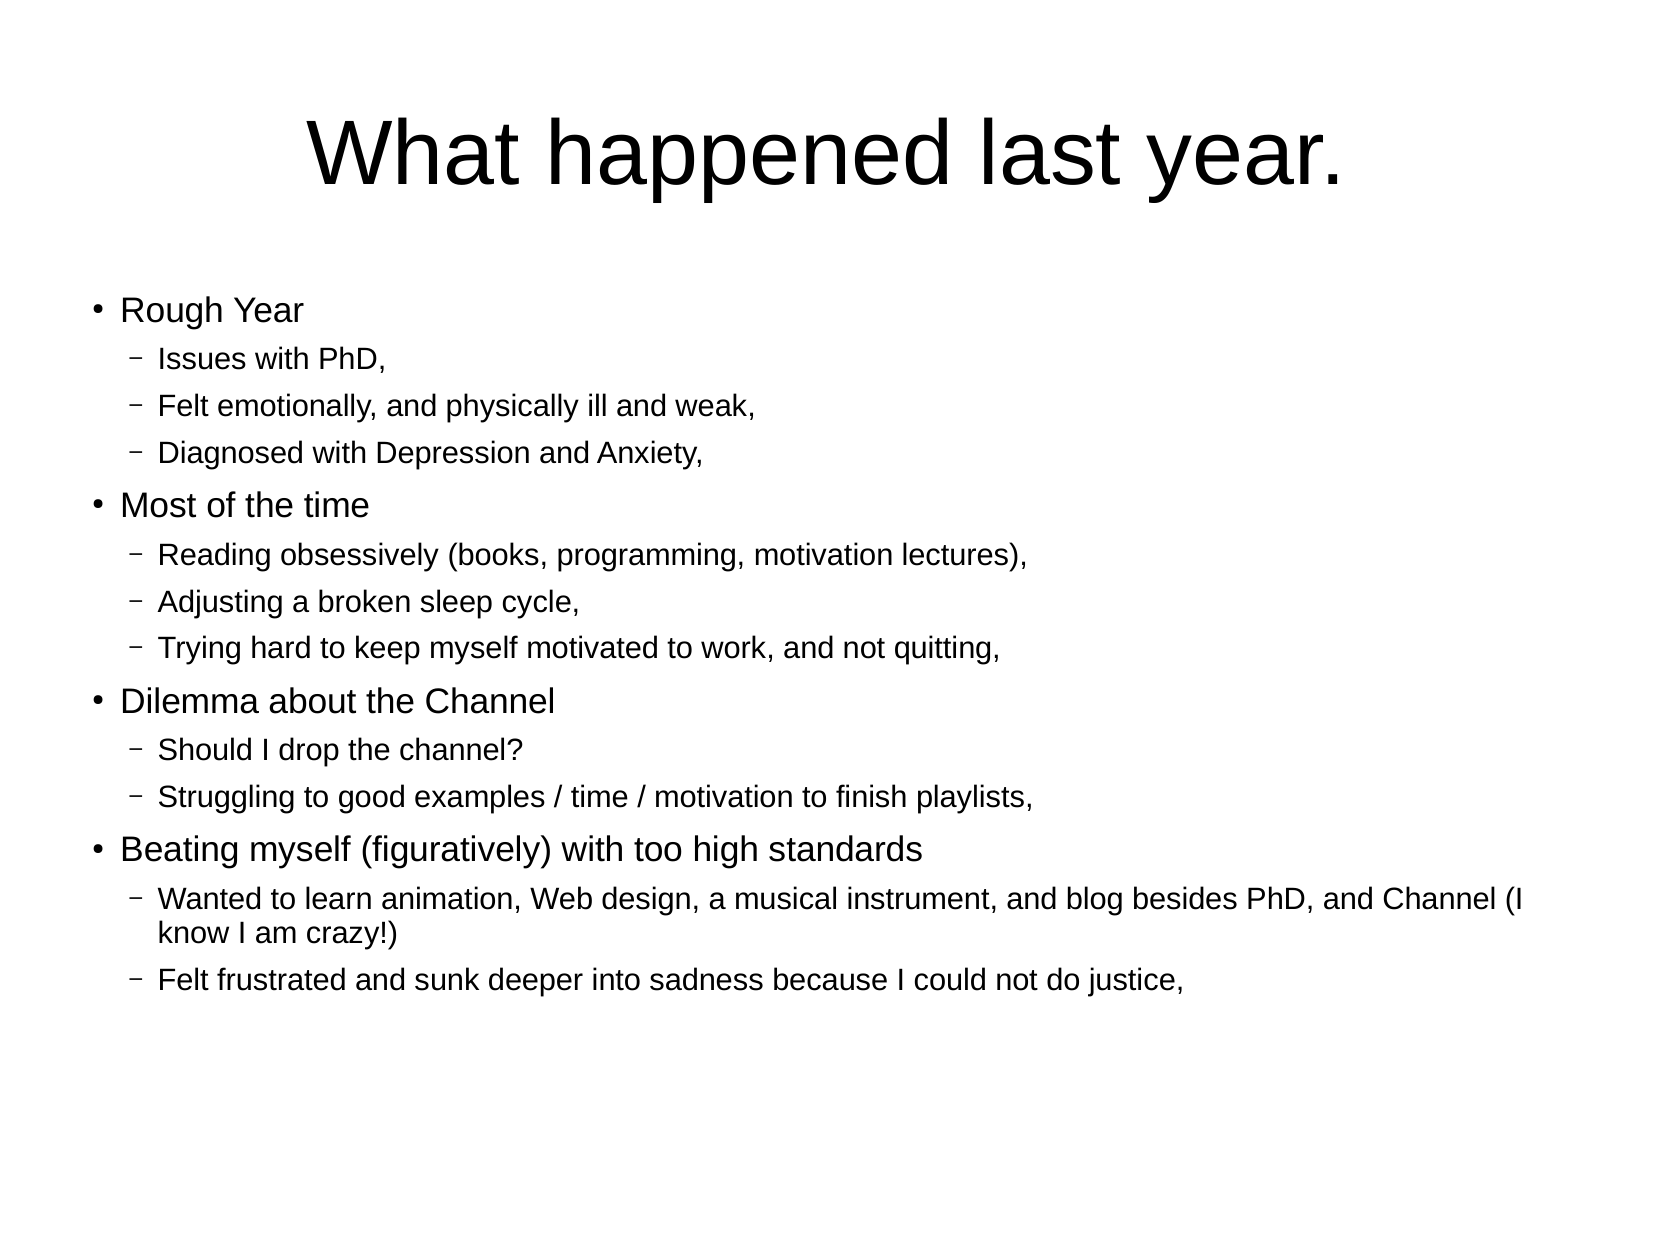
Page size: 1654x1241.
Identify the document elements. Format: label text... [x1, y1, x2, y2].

list Rough Year Issues with PhD, Felt emotionally, and physically ill and weak, Diagnosed with Depression and Anxiety, Most of the time Reading obsessively (books, programming, motivation lectures), Adjusting a broken sleep cycle, Trying hard to keep myself motivated to work, and not quitting, Dilemma about the Channel Should I drop the channel? Struggling to good examples / time / motivation to finish playlists, Beating myself (figuratively) with too high standards Wanted to learn animation, Web design, a musical instrument, and blog besides PhD, and Channel (I know I am crazy!) Felt frustrated and sunk deeper into sadness because I could not do justice, [82, 290, 1571, 1010]
title What happened last year. [82, 49, 1571, 257]
